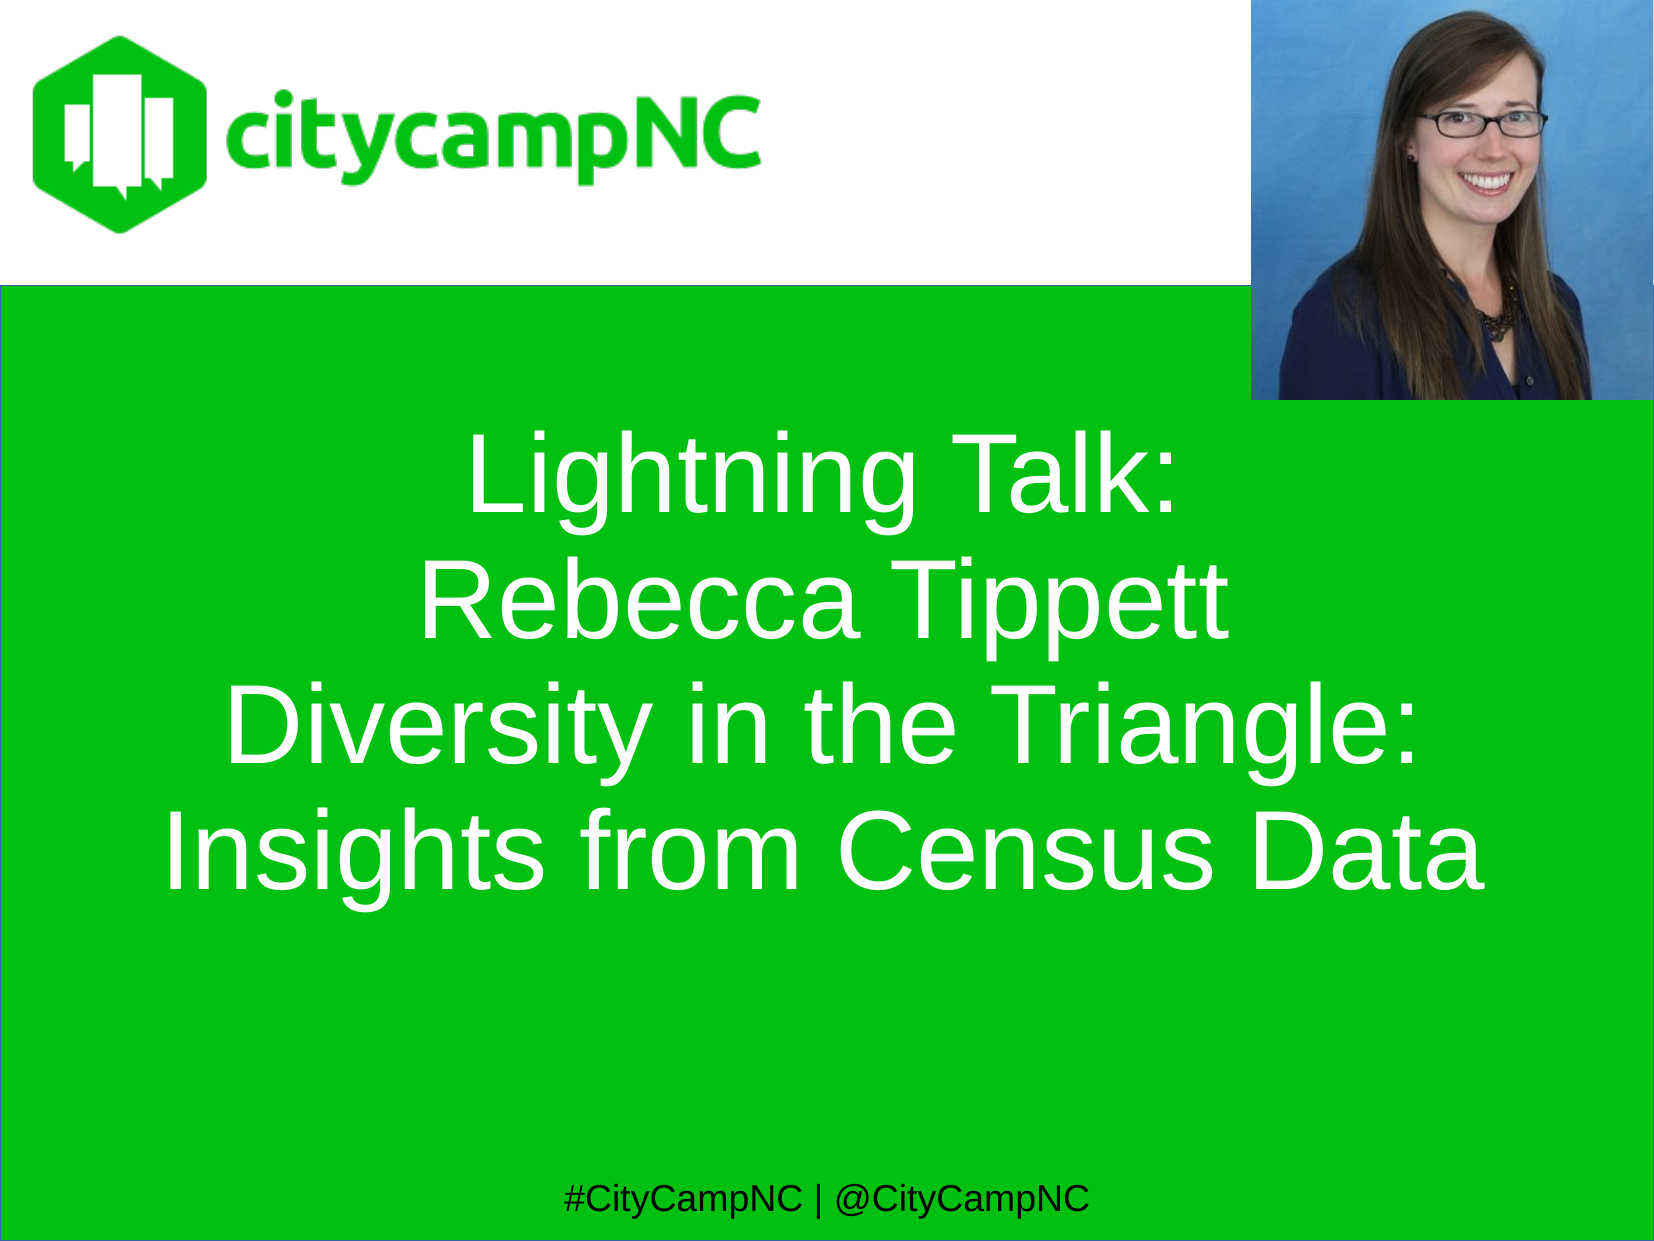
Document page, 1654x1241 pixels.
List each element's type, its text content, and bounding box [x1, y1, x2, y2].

picture [0, 3, 794, 267]
subtitle Lightning Talk: Rebecca Tippett Diversity in the Triangle: Insights from Census Data [75, 315, 1571, 1010]
picture [1251, 0, 1654, 400]
